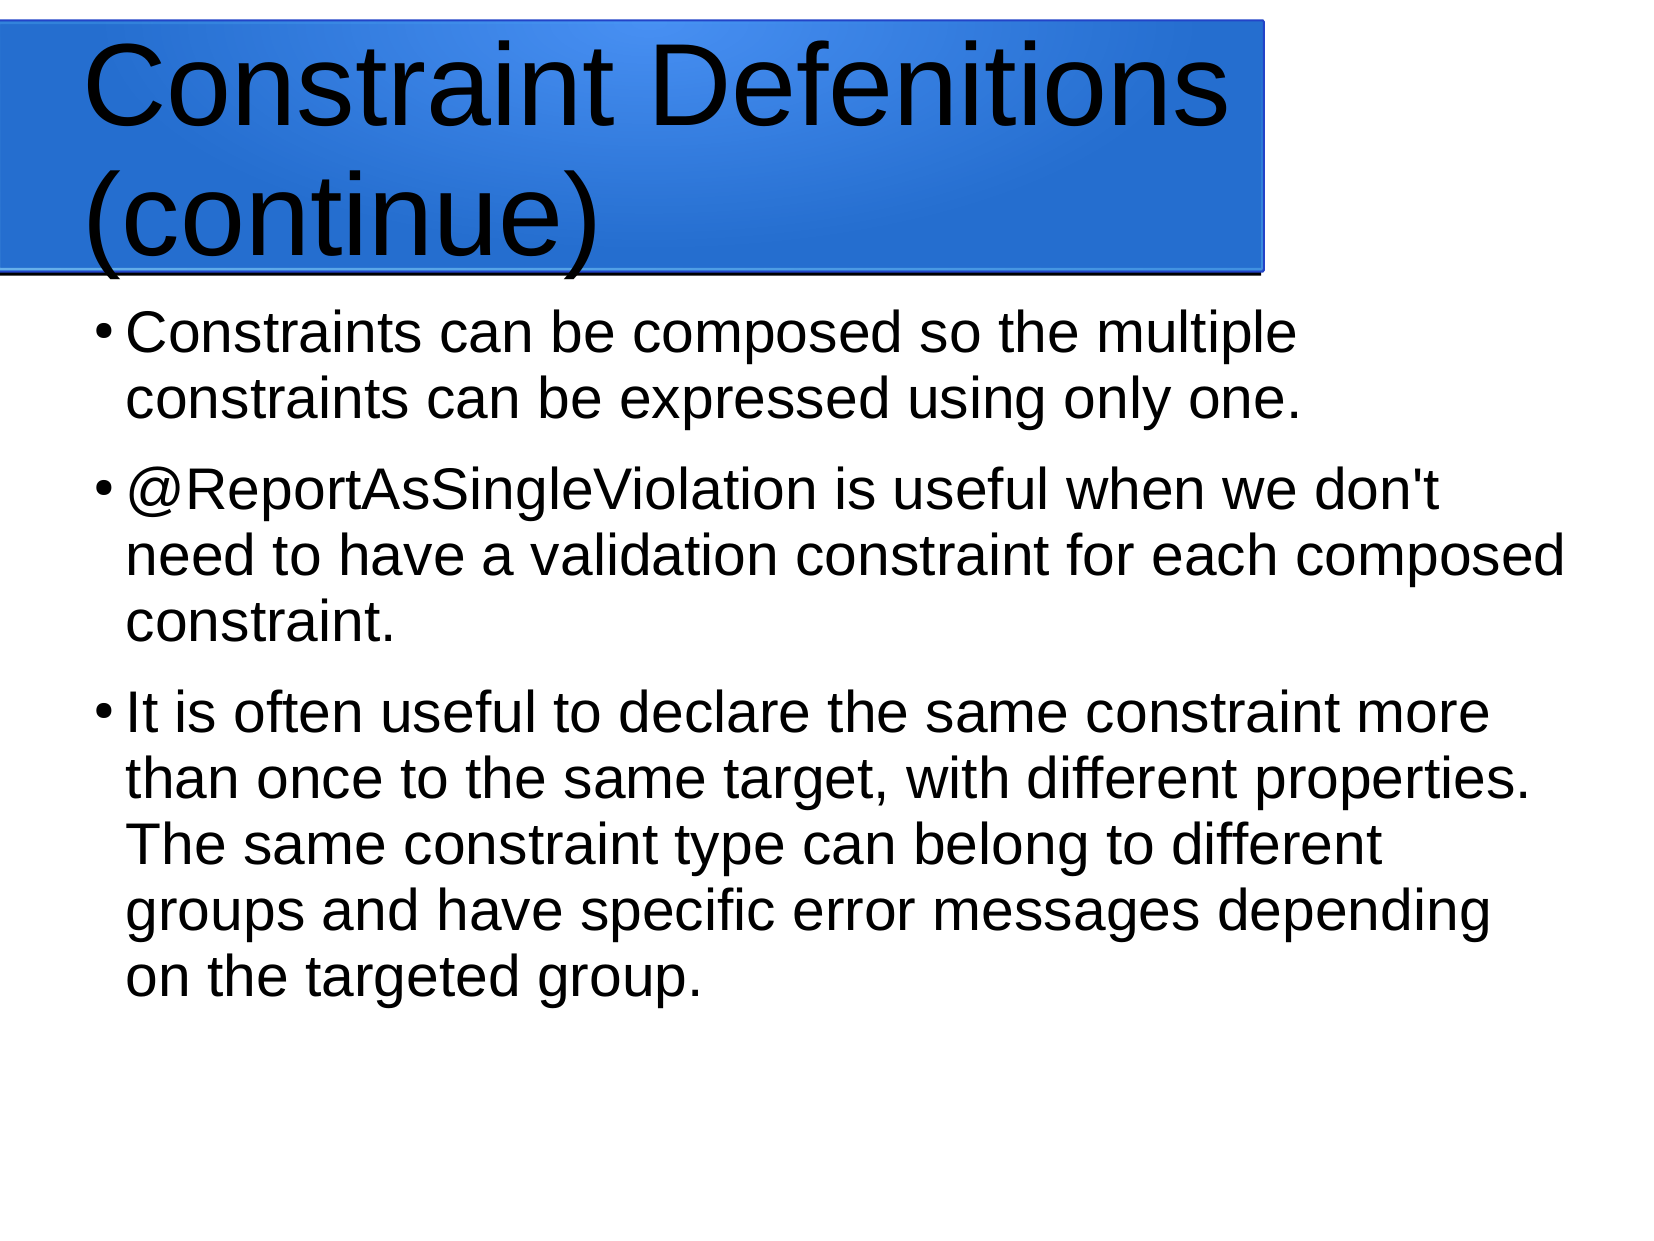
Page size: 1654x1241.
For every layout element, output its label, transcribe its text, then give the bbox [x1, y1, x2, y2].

list Constraints can be composed so the multiple constraints can be expressed using only one. @ReportAsSingleViolation is useful when we don't need to have a validation constraint for each composed constraint. It is often useful to declare the same constraint more than once to the same target, with different properties. The same constraint type can belong to different groups and have specific error messages depending on the targeted group. [82, 299, 1571, 1019]
title Constraint Defenitions (continue) [82, 19, 1235, 281]
